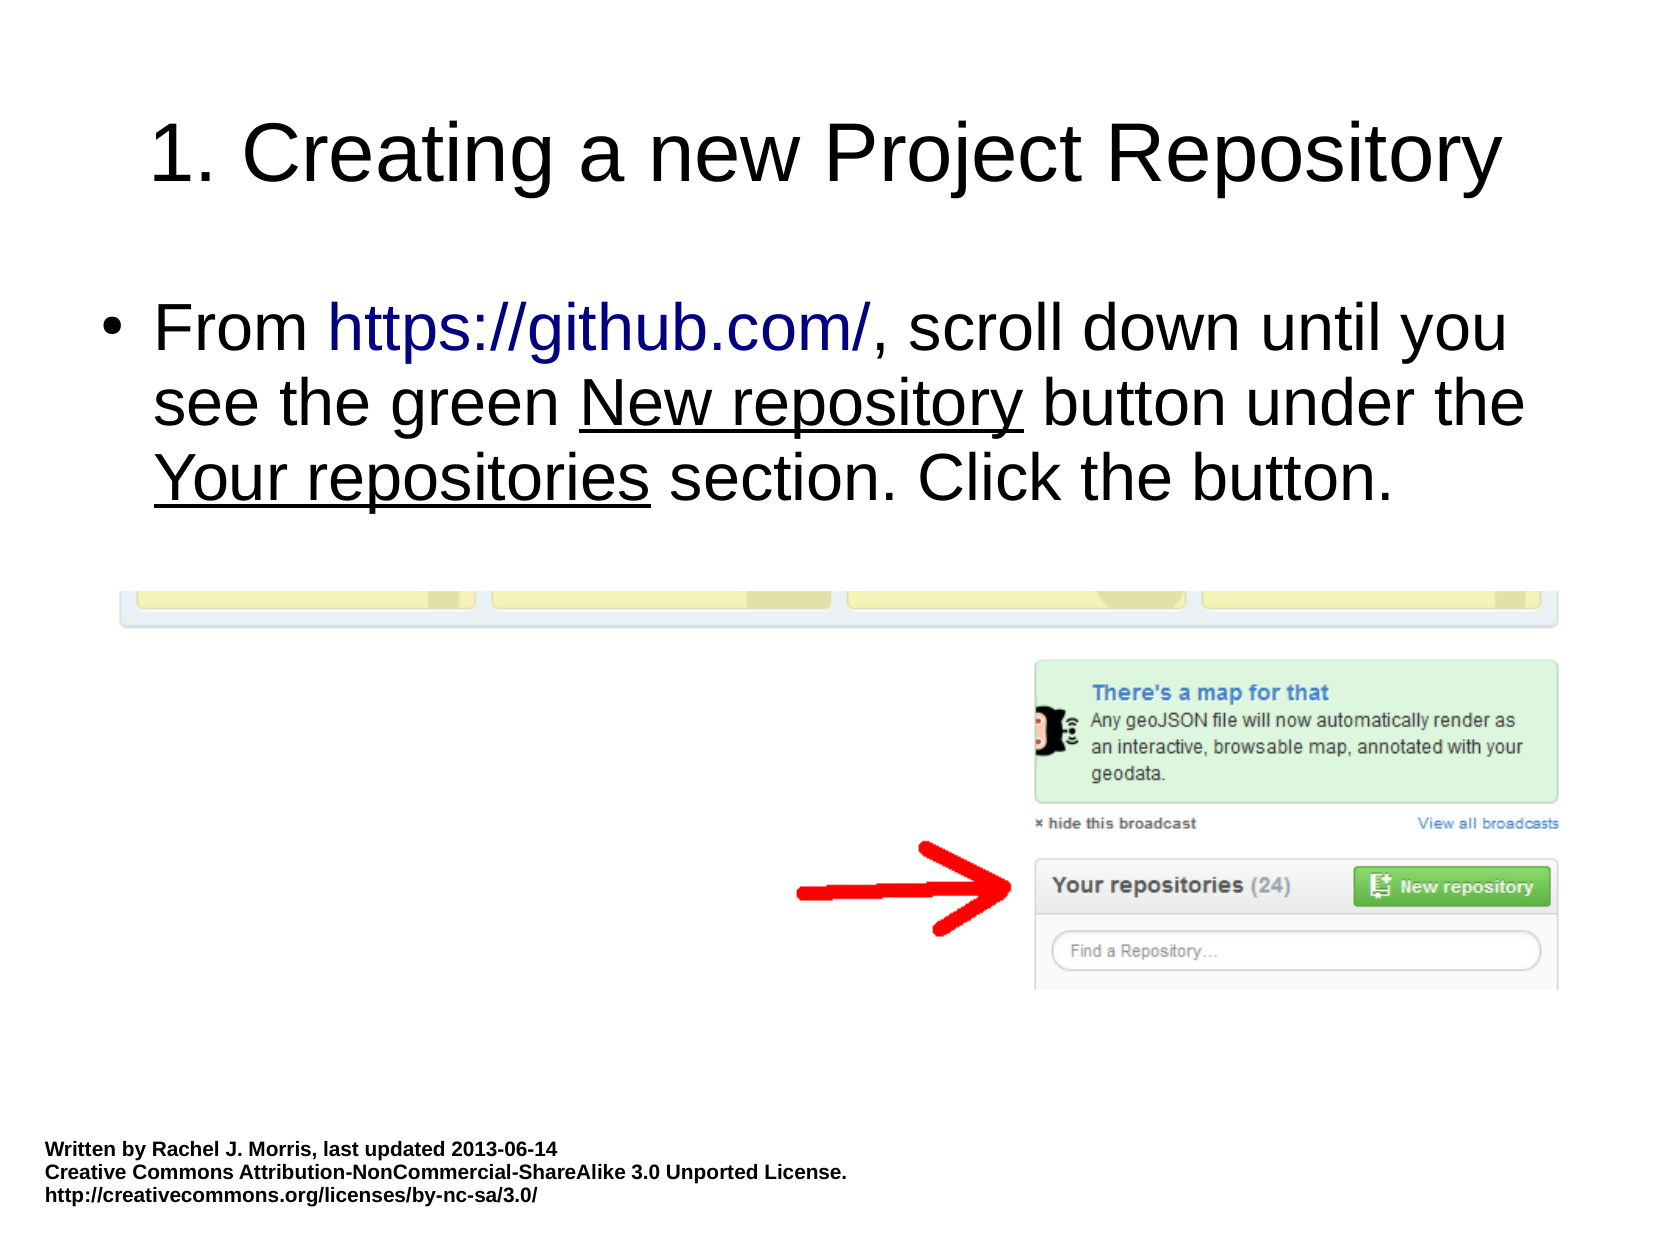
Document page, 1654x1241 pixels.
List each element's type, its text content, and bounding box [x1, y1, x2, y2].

title 1. Creating a new Project Repository [82, 49, 1571, 257]
picture [68, 591, 1576, 991]
list From https://github.com/, scroll down until you see the green New repository button under the Your repositories section. Click the button. [82, 290, 1538, 541]
